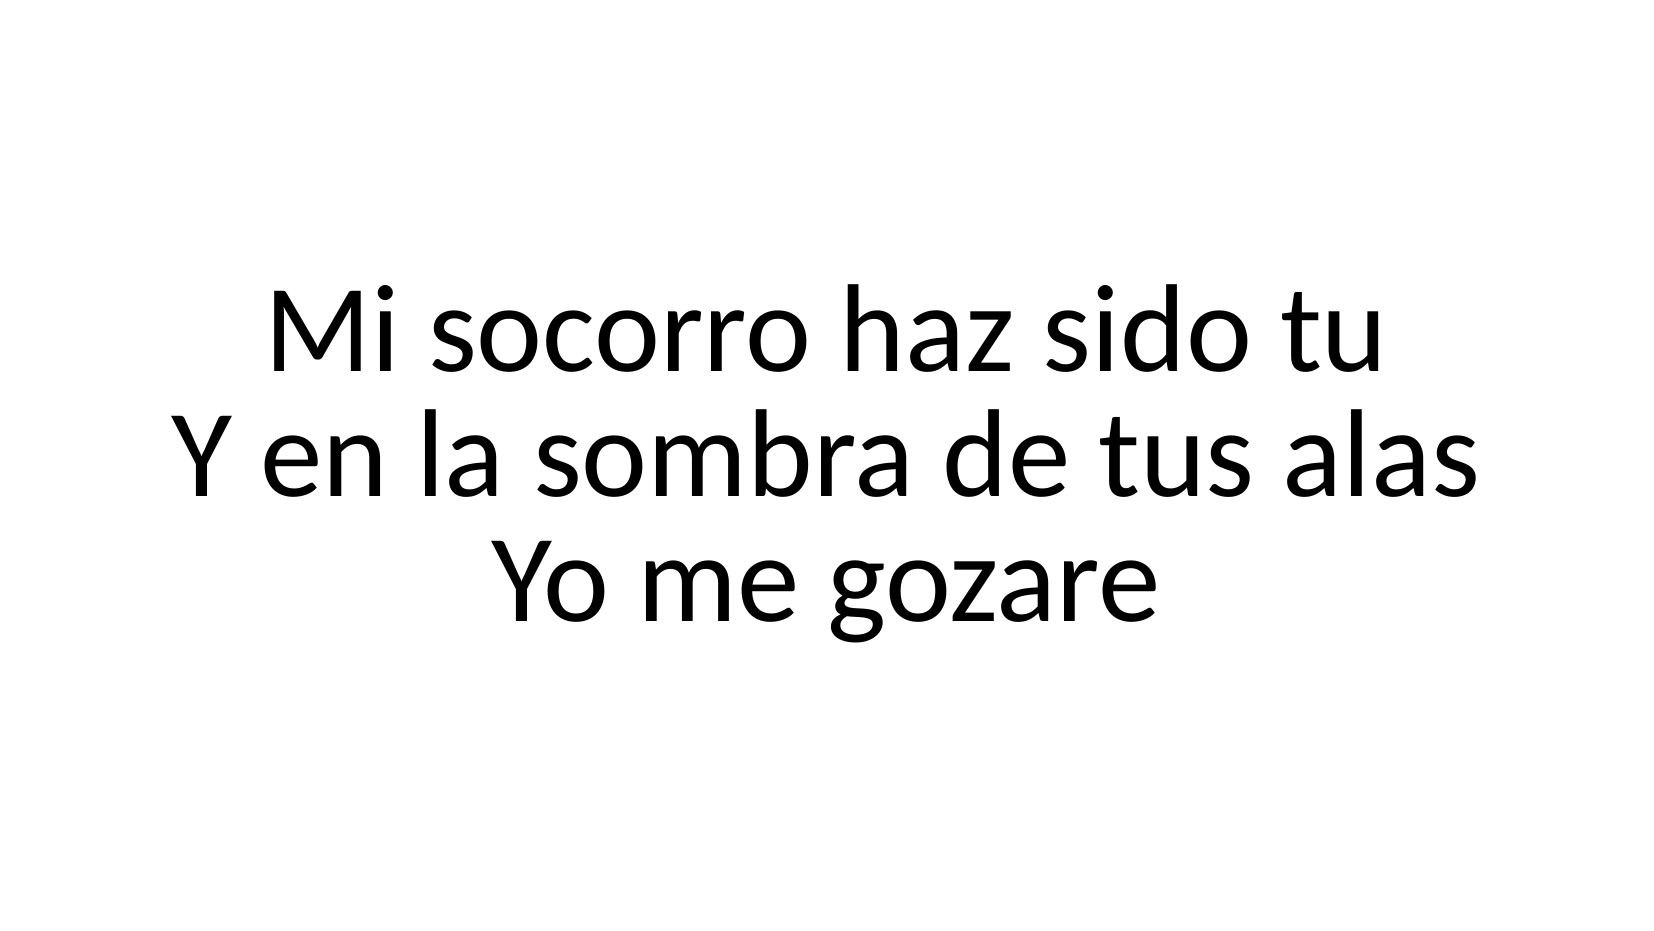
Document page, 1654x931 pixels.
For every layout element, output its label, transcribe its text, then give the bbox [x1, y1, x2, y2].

title Mi socorro haz sido tu Y en la sombra de tus alas Yo me gozare [0, 0, 1654, 931]
